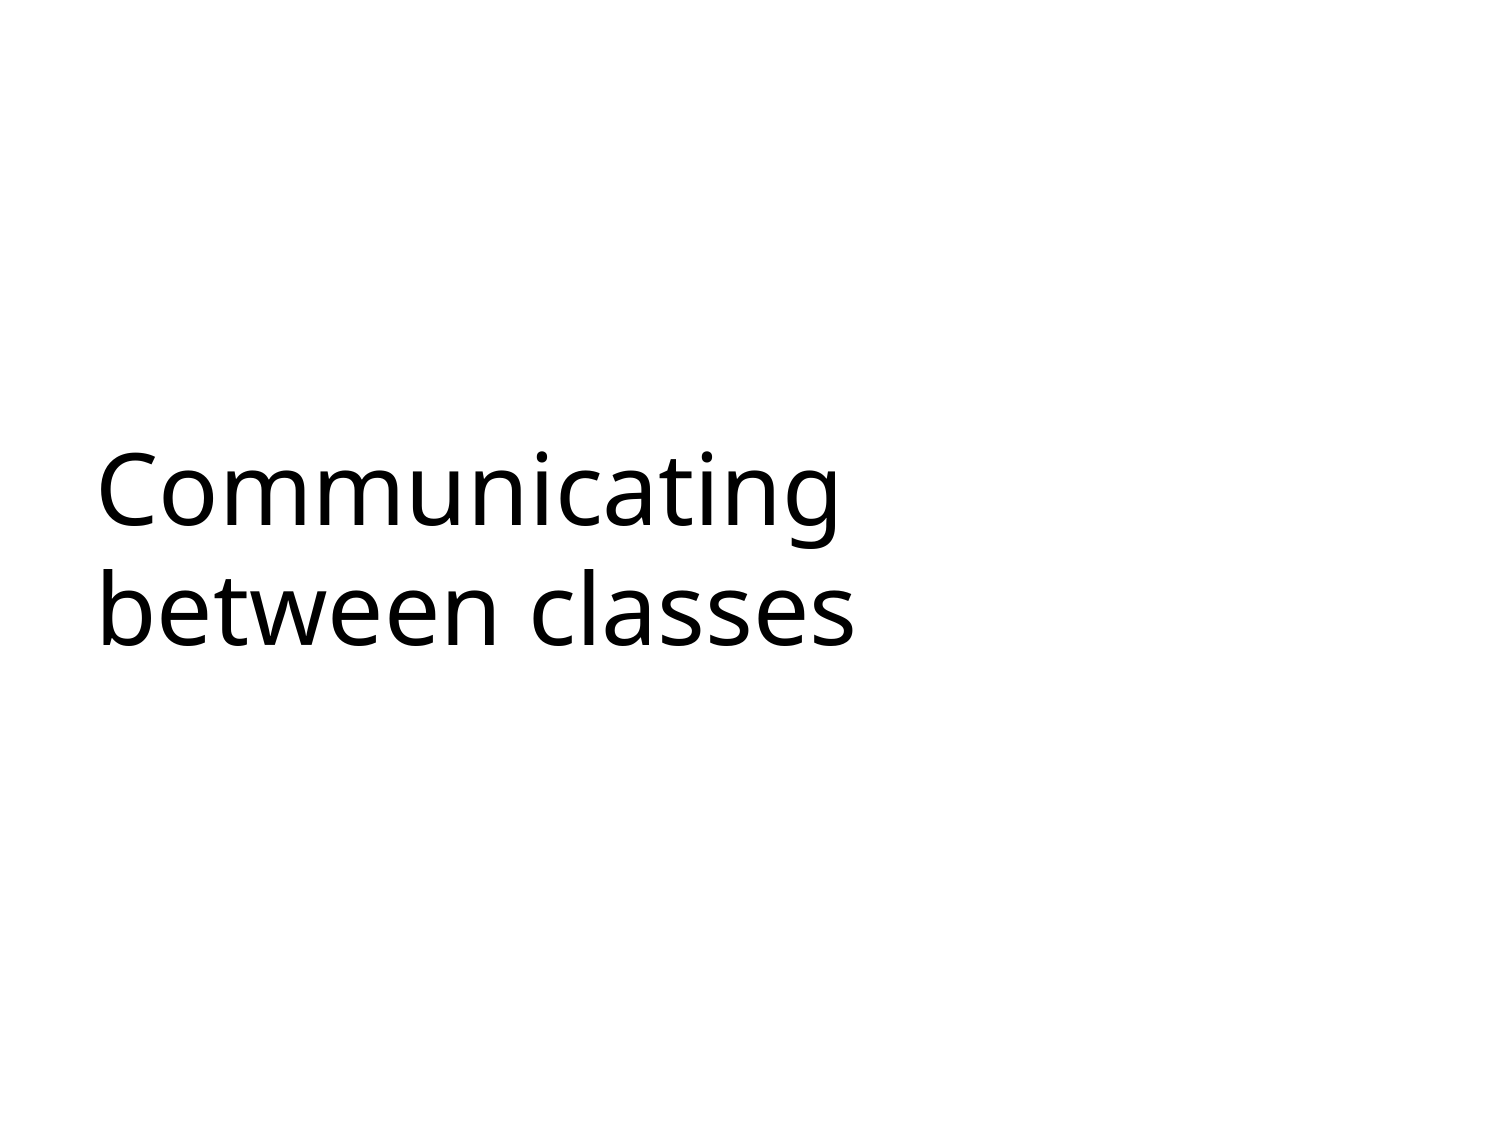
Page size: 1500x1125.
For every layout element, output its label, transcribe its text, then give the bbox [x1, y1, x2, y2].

title Communicating between classes [80, 98, 1125, 994]
